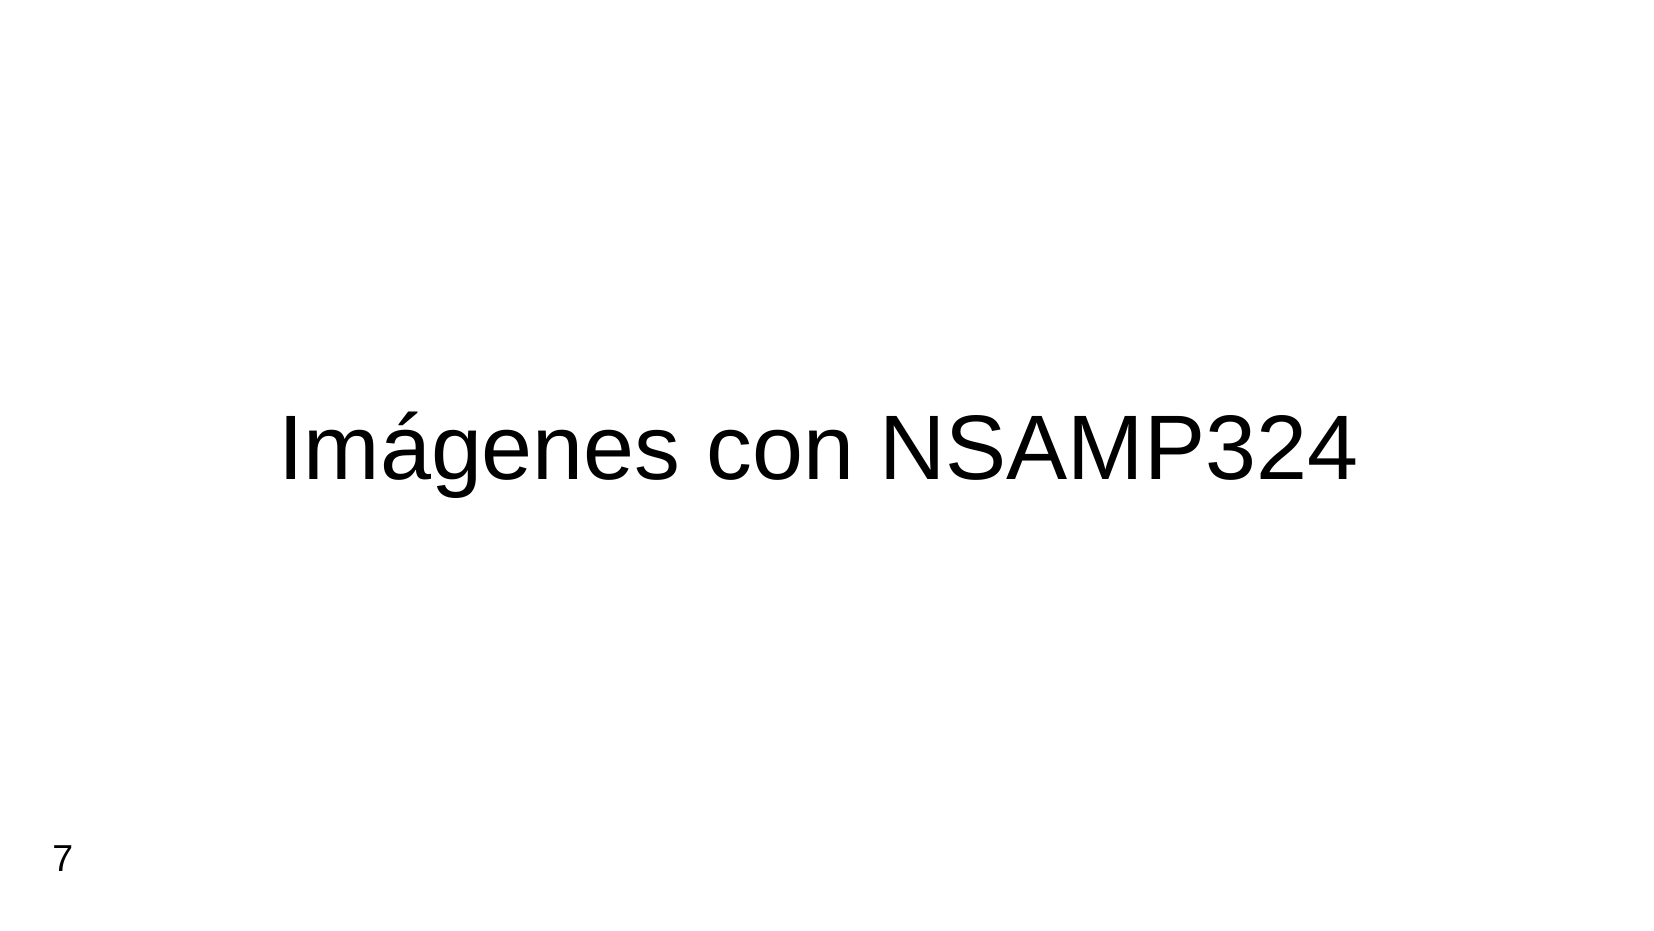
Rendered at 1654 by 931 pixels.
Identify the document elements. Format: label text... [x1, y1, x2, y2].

text_box <number> [37, 829, 667, 901]
title Imágenes con NSAMP324 [75, 369, 1564, 526]
